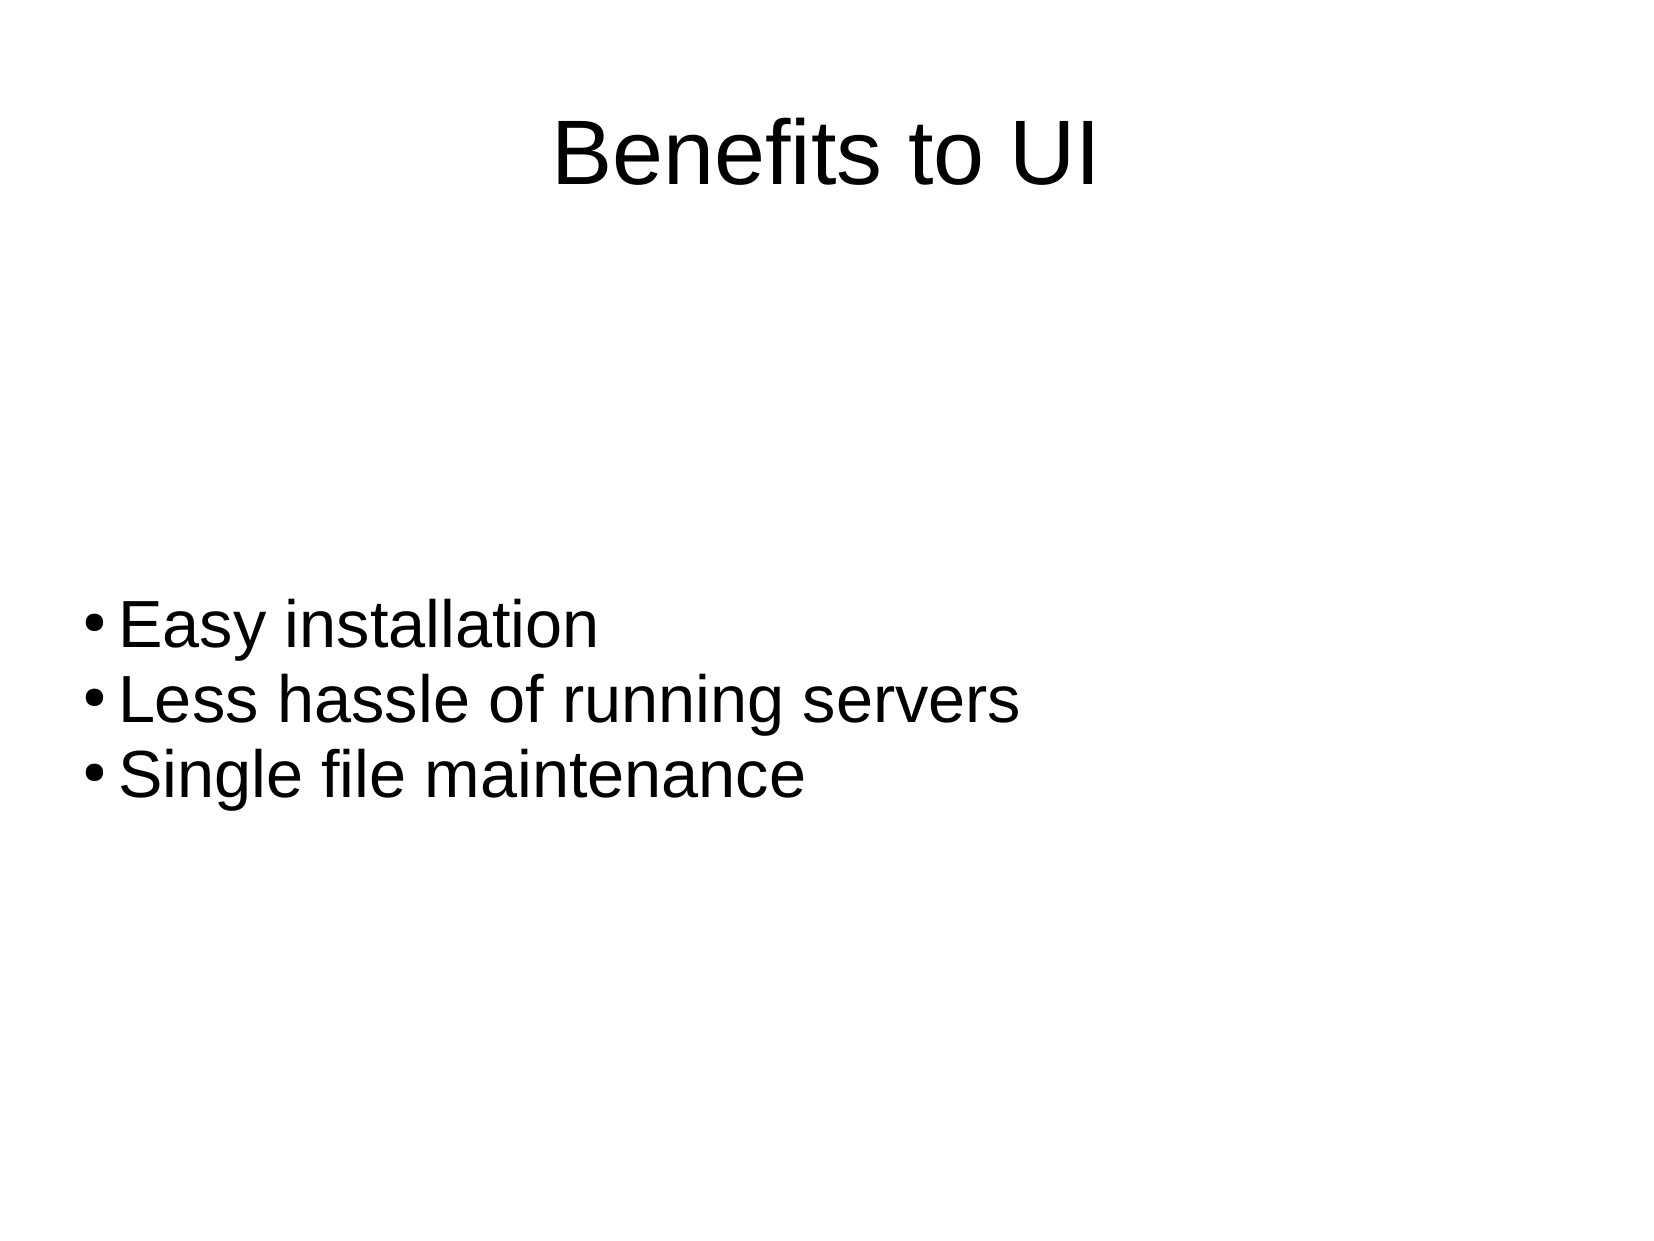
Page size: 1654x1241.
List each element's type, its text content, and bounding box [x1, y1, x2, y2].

title Benefits to UI [82, 49, 1571, 257]
subtitle Easy installation Less hassle of running servers Single file maintenance [82, 290, 1571, 1109]
